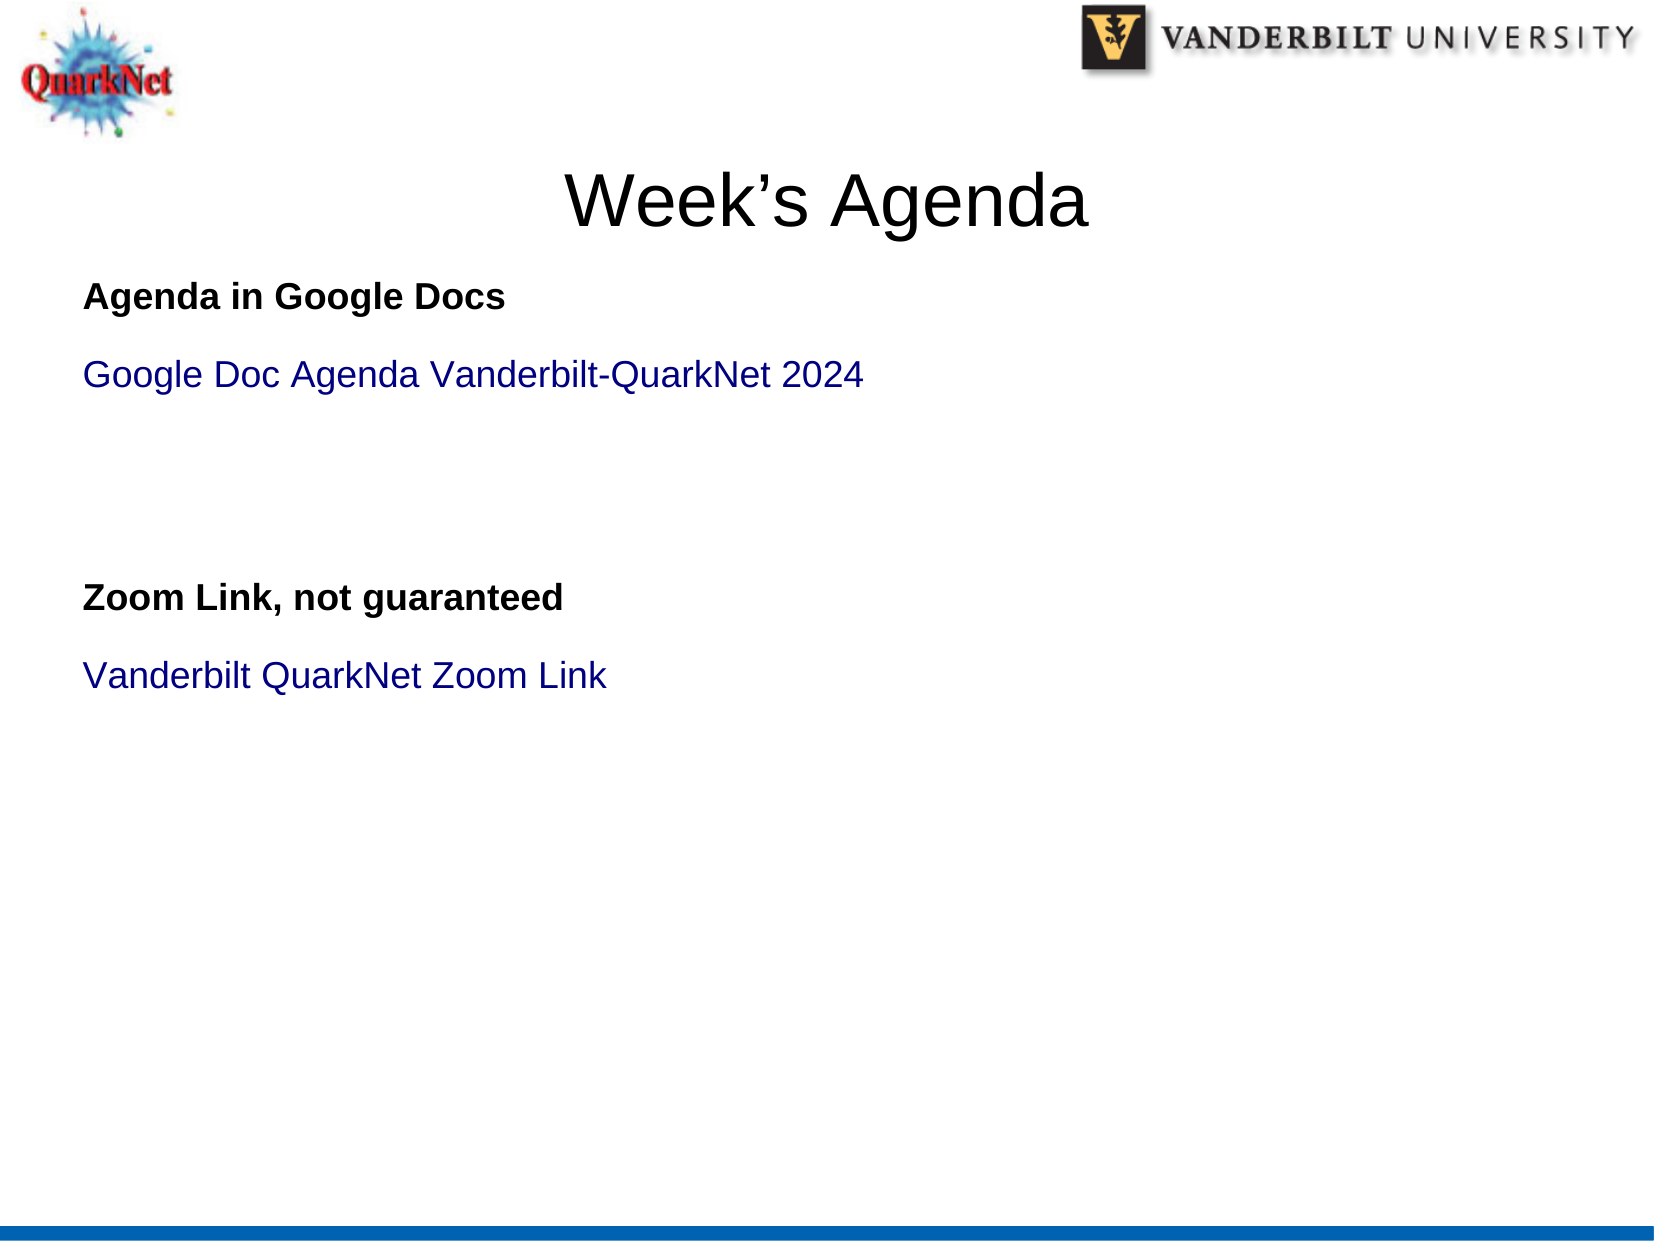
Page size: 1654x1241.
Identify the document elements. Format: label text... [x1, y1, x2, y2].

picture [1078, 1, 1649, 85]
title Week’s Agenda [121, 118, 1534, 278]
list Agenda in Google Docs Google Doc Agenda Vanderbilt-QuarkNet 2024 Zoom Link, not guaranteed Vanderbilt QuarkNet Zoom Link [82, 278, 1571, 1162]
picture [4, 1, 188, 152]
